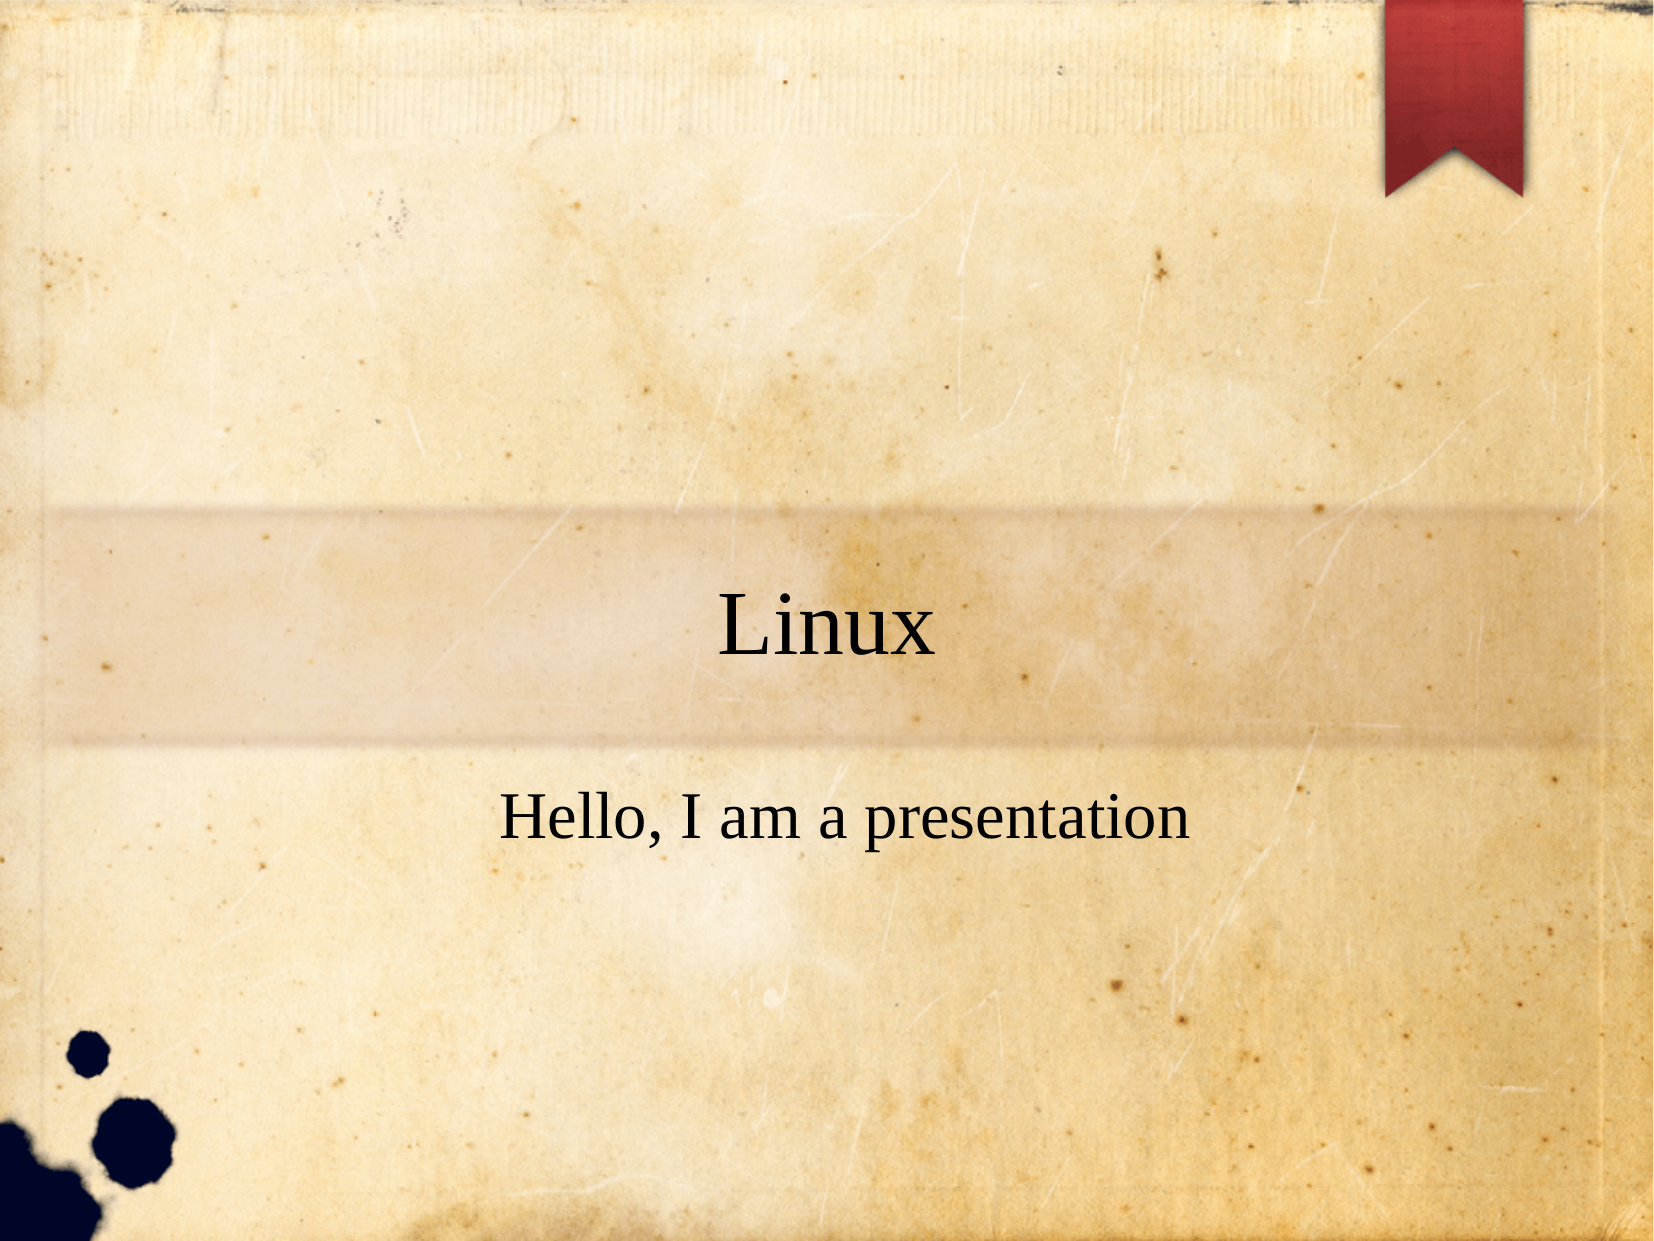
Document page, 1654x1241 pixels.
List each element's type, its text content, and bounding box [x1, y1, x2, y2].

title Linux [82, 519, 1571, 727]
picture [0, 0, 1654, 1241]
list Hello, I am a presentation [82, 779, 1538, 1205]
